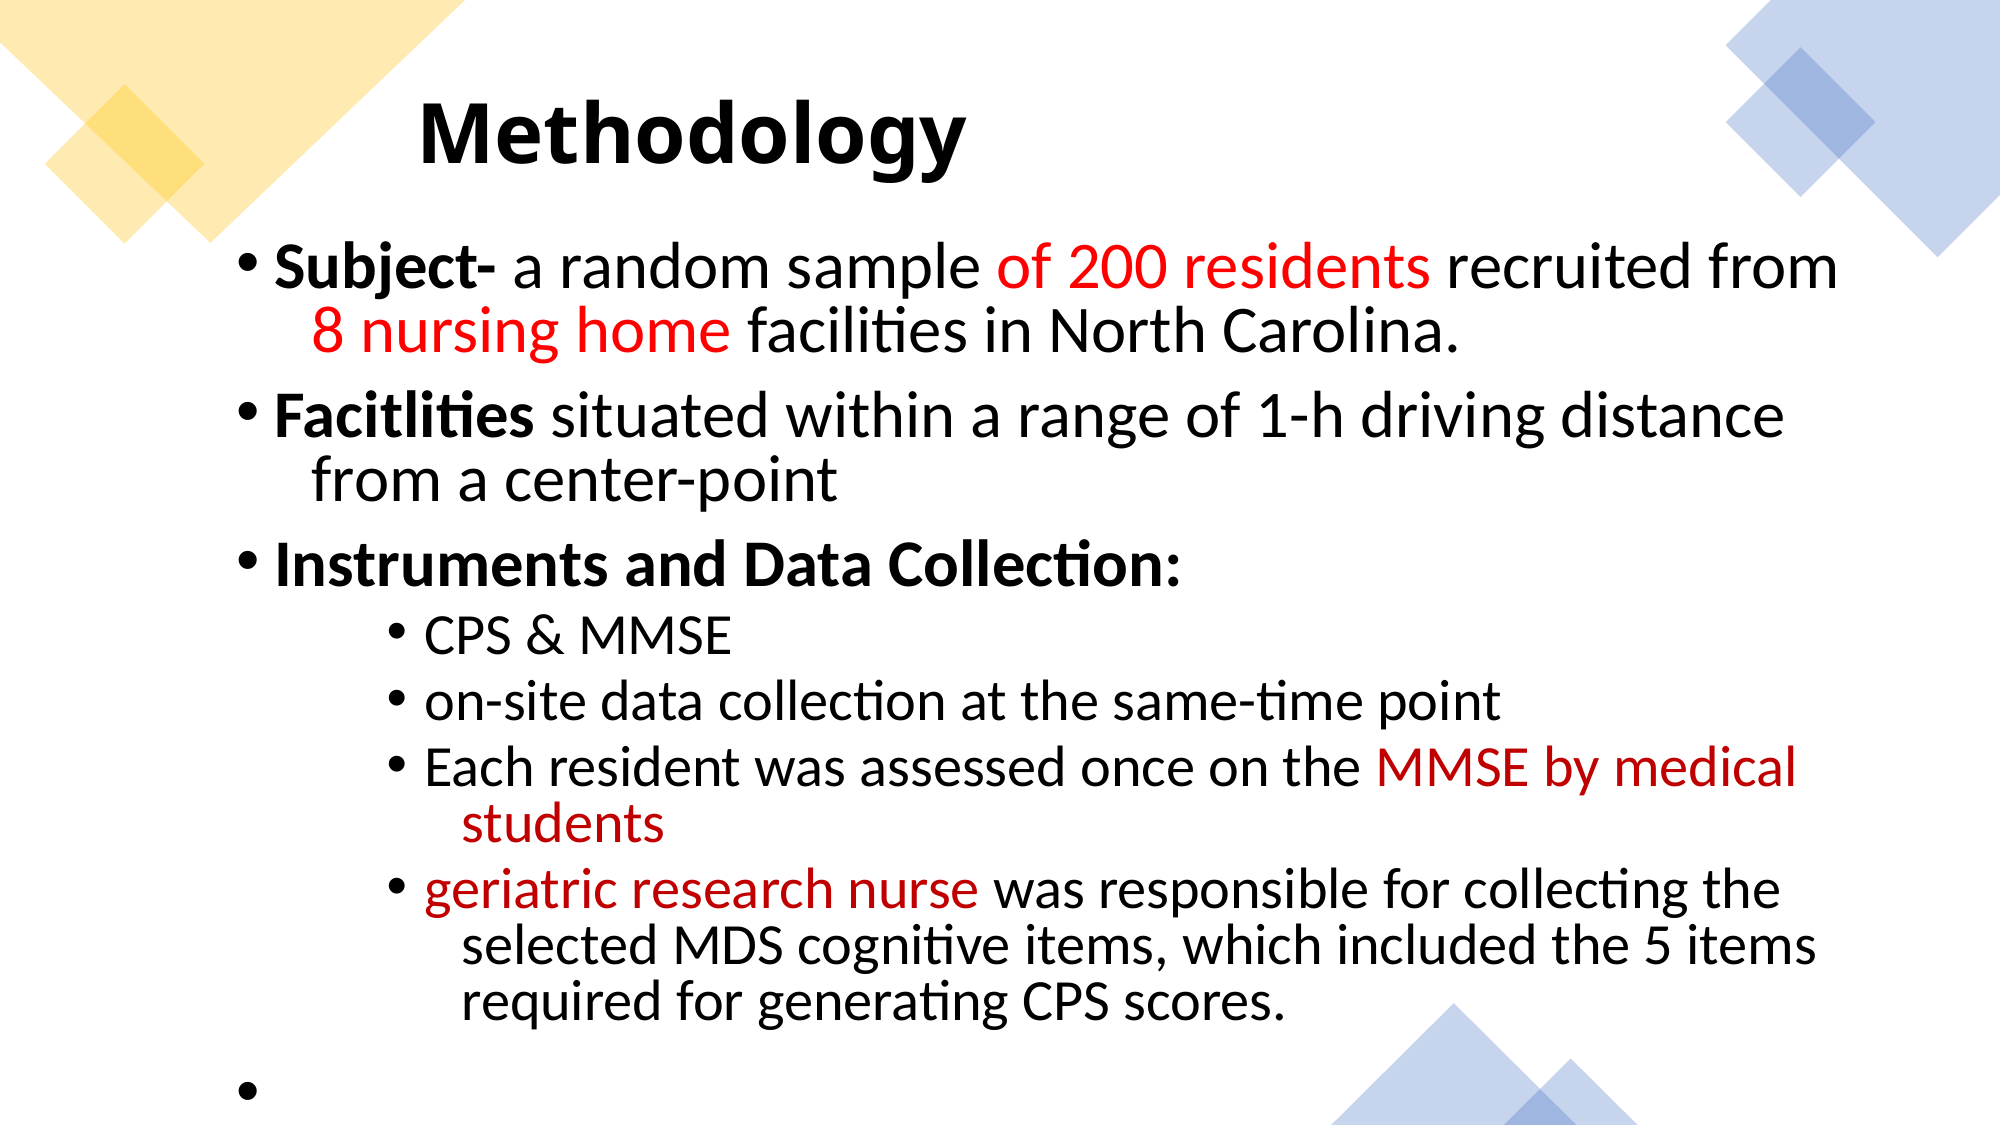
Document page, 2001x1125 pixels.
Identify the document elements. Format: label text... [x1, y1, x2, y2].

title Methodology [401, 84, 1651, 230]
list Subject- a random sample of 200 residents recruited from 8 nursing home facilities in North Carolina. Facitlities situated within a range of 1-h driving distance from a center-point Instruments and Data Collection: CPS & MMSE on-site data collection at the same-time point Each resident was assessed once on the MMSE by medical students geriatric research nurse was responsible for collecting the selected MDS cognitive items, which included the 5 items required for generating CPS scores. [221, 230, 1895, 1104]
text_box [0, 0, 2000, 1125]
